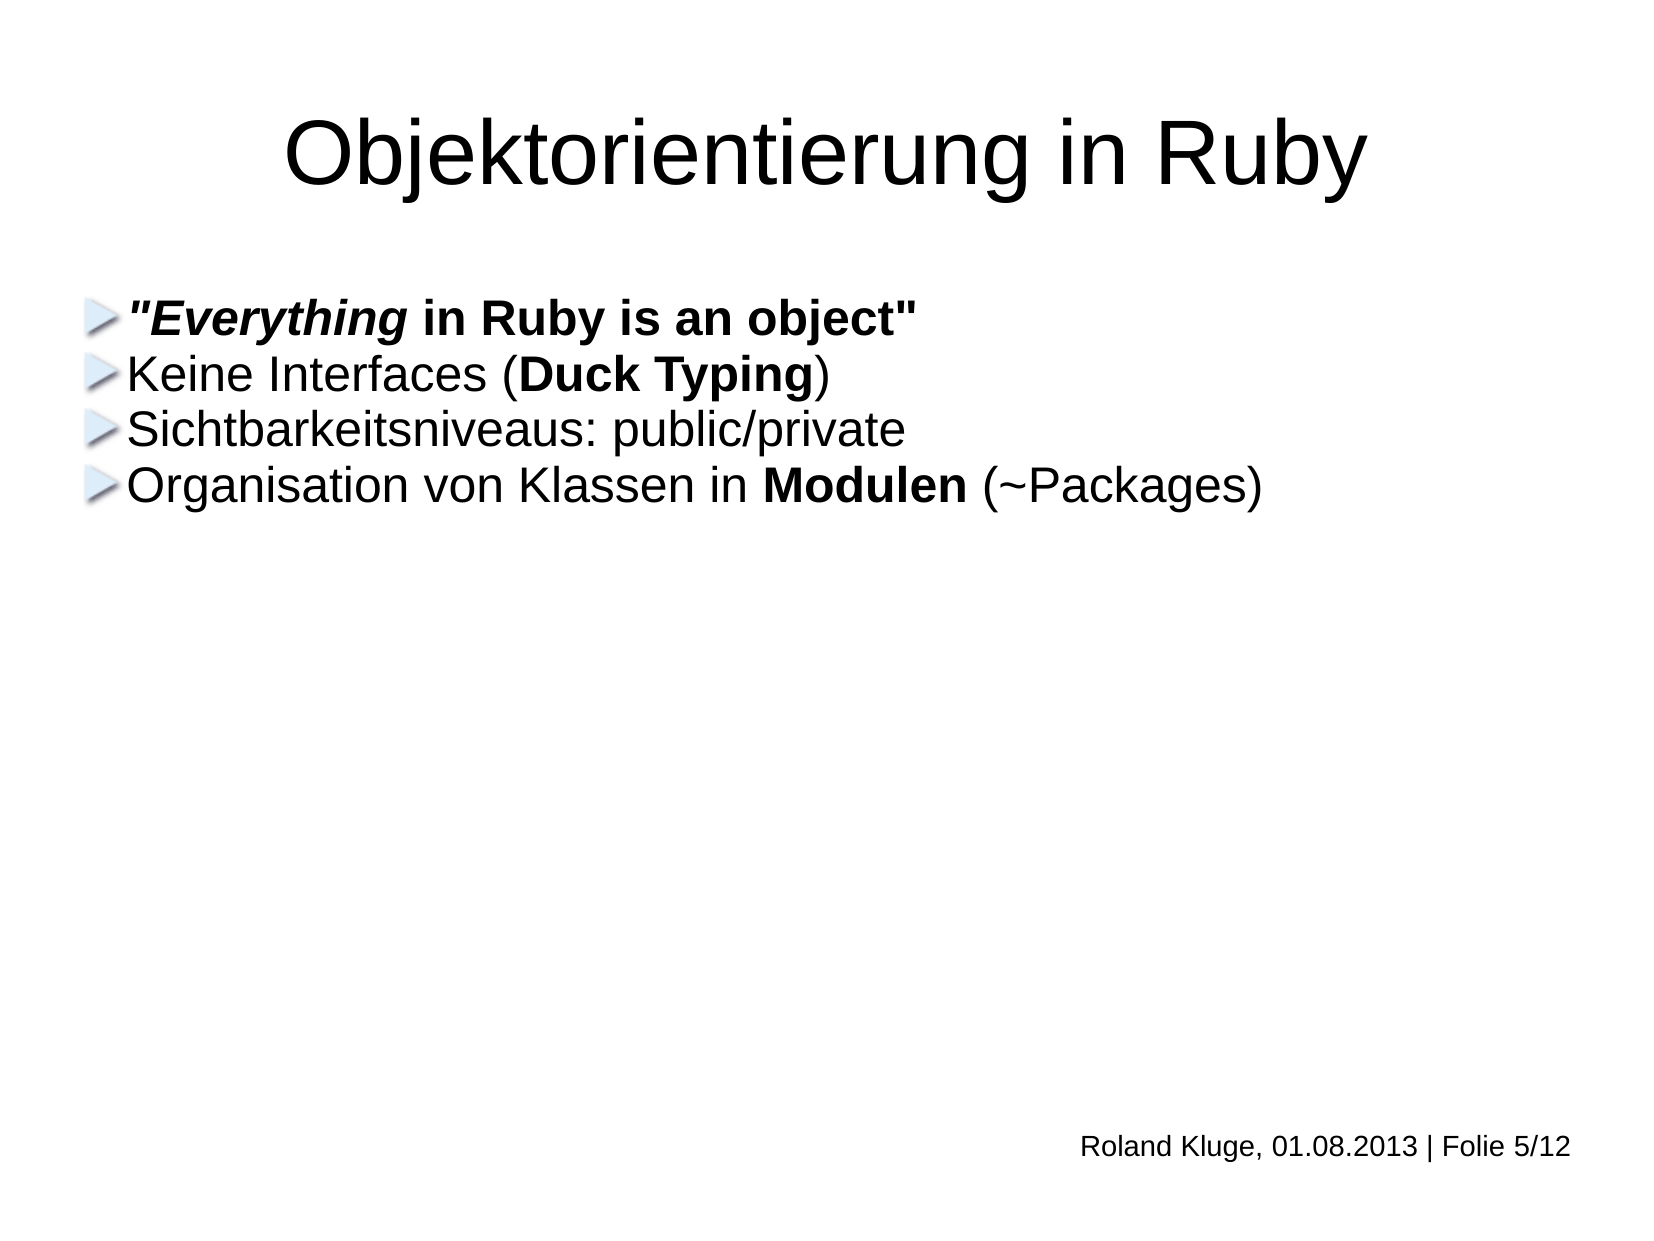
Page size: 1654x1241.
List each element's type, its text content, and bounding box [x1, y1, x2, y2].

title Objektorientierung in Ruby [82, 49, 1571, 257]
subtitle "Everything in Ruby is an object" Keine Interfaces (Duck Typing) Sichtbarkeitsniveaus: public/private Organisation von Klassen in Modulen (~Packages) [82, 290, 1571, 1010]
